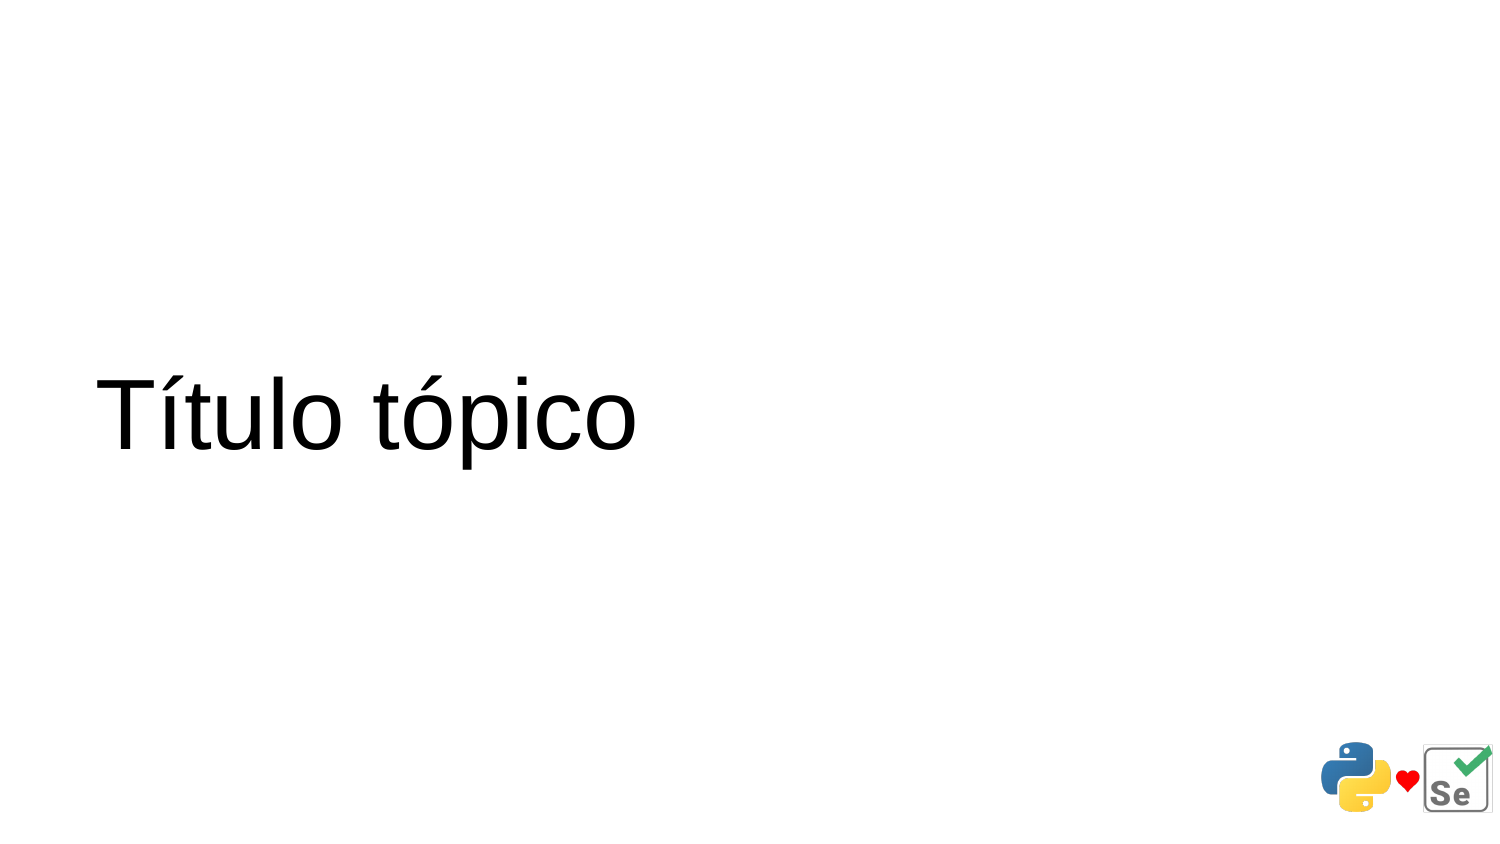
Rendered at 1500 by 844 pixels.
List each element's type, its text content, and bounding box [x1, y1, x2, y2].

title Título tópico [80, 73, 1125, 745]
picture [1321, 722, 1493, 830]
